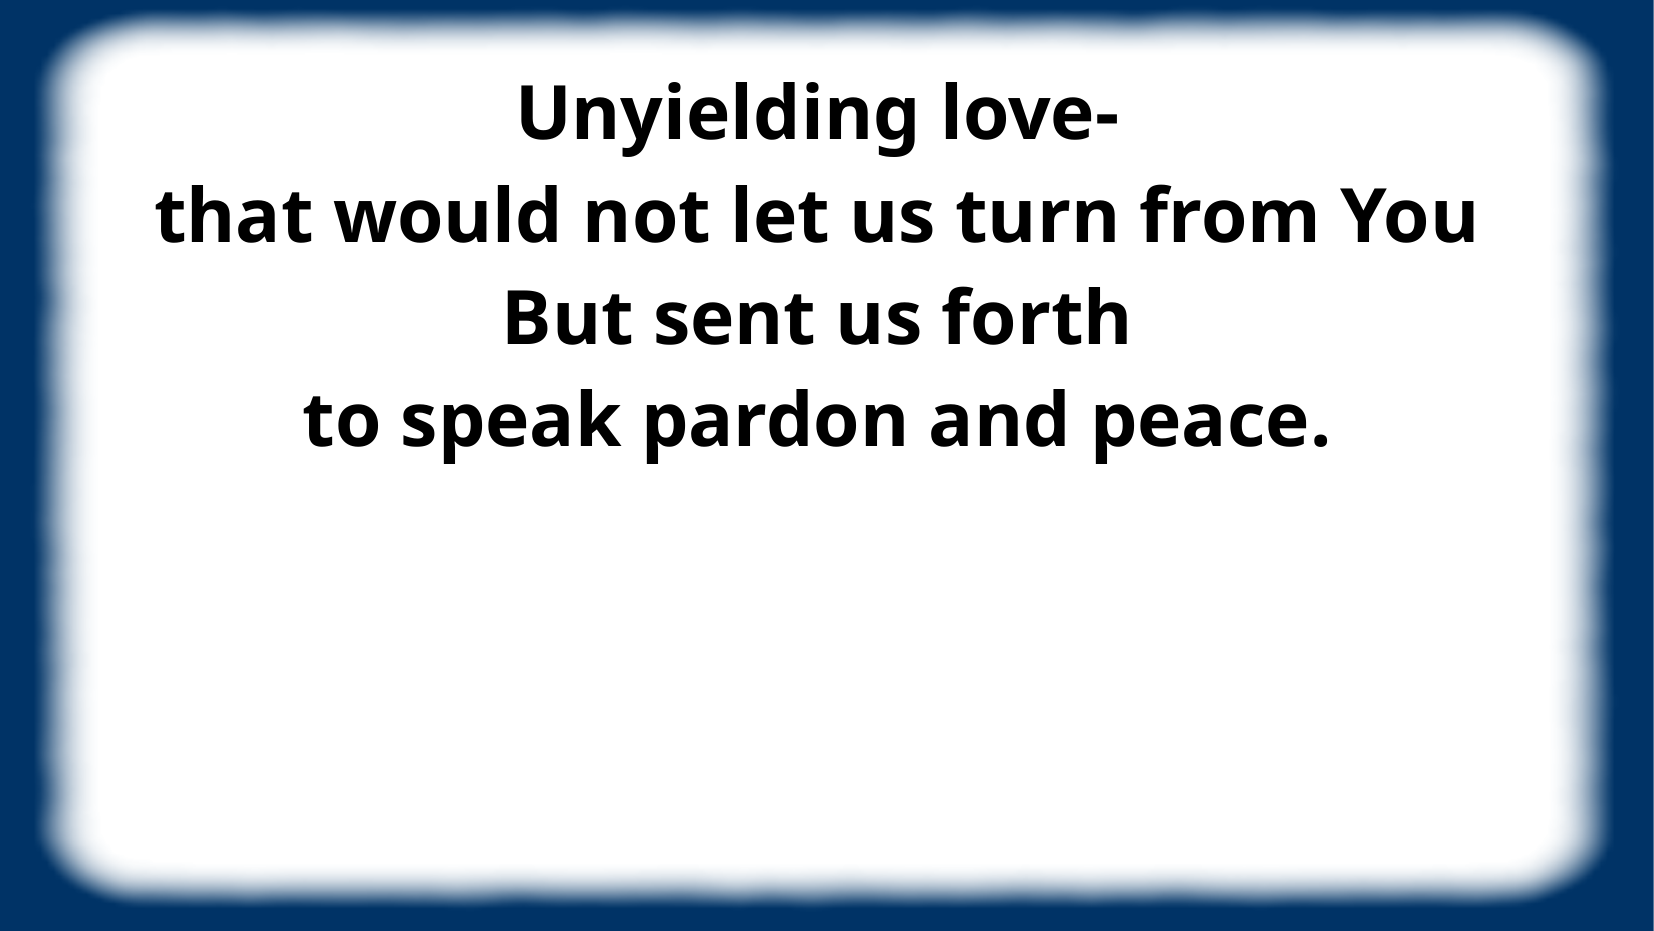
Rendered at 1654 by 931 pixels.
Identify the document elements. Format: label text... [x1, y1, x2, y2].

picture [0, 0, 1654, 931]
text_box Unyielding love- that would not let us turn from You But sent us forth to speak pardon and peace. [90, 52, 1546, 466]
